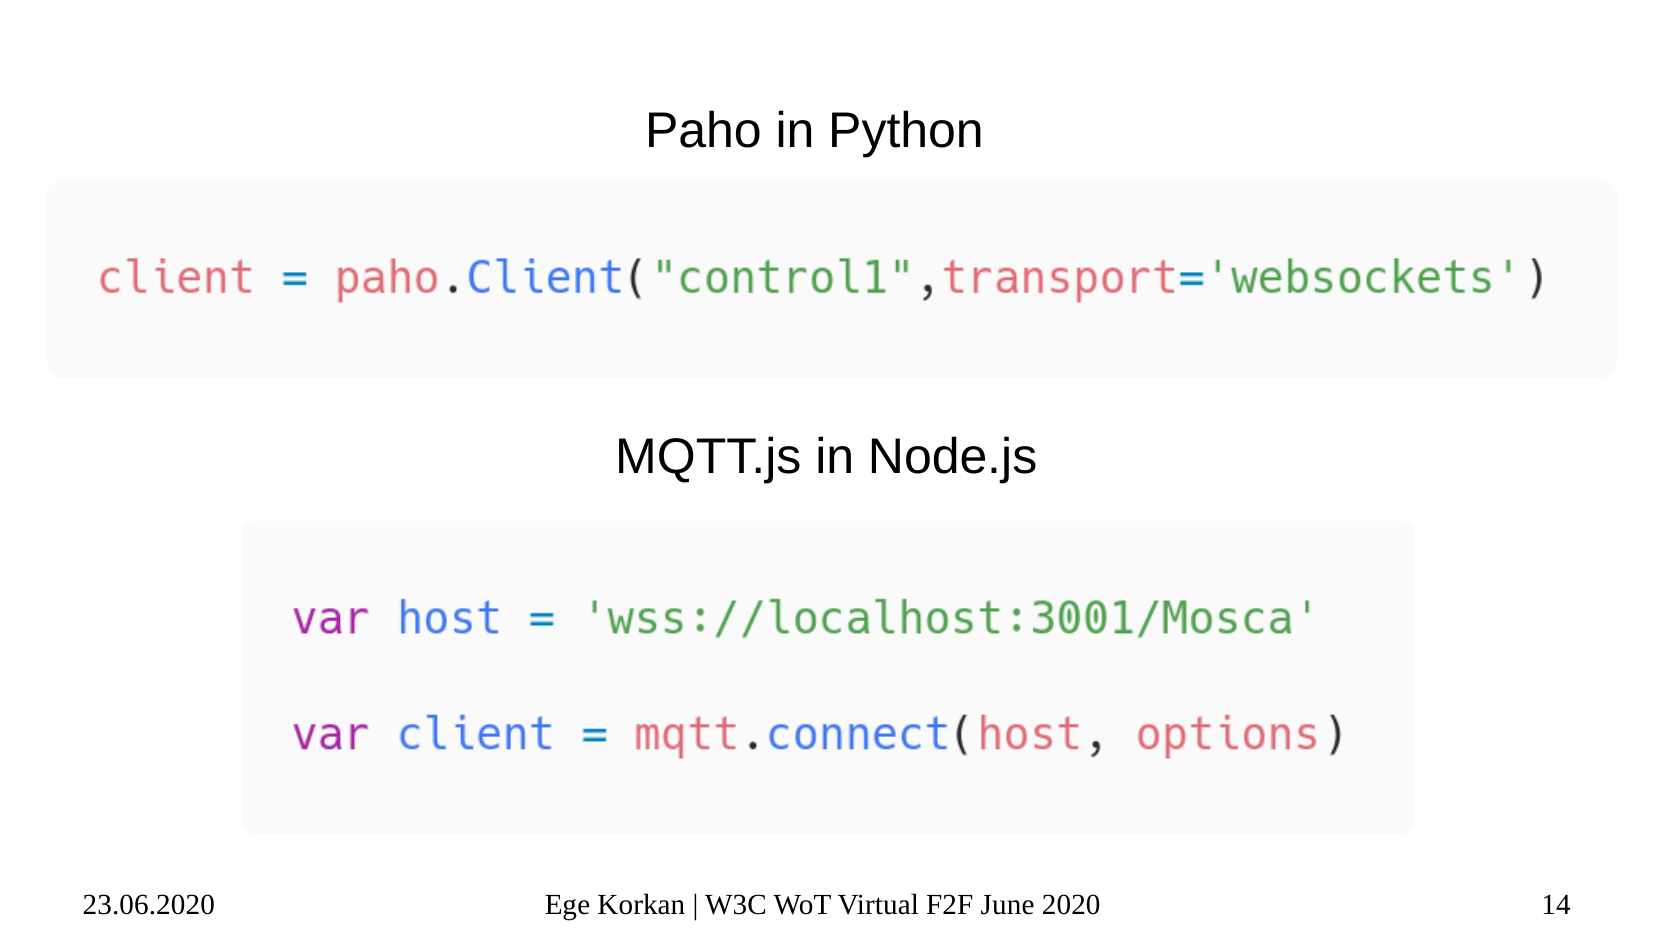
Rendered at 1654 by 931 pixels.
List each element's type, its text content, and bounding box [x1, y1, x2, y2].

picture [242, 521, 1415, 834]
picture [47, 180, 1617, 378]
text_box MQTT.js in Node.js [332, 420, 1321, 492]
text_box Paho in Python [320, 94, 1309, 166]
